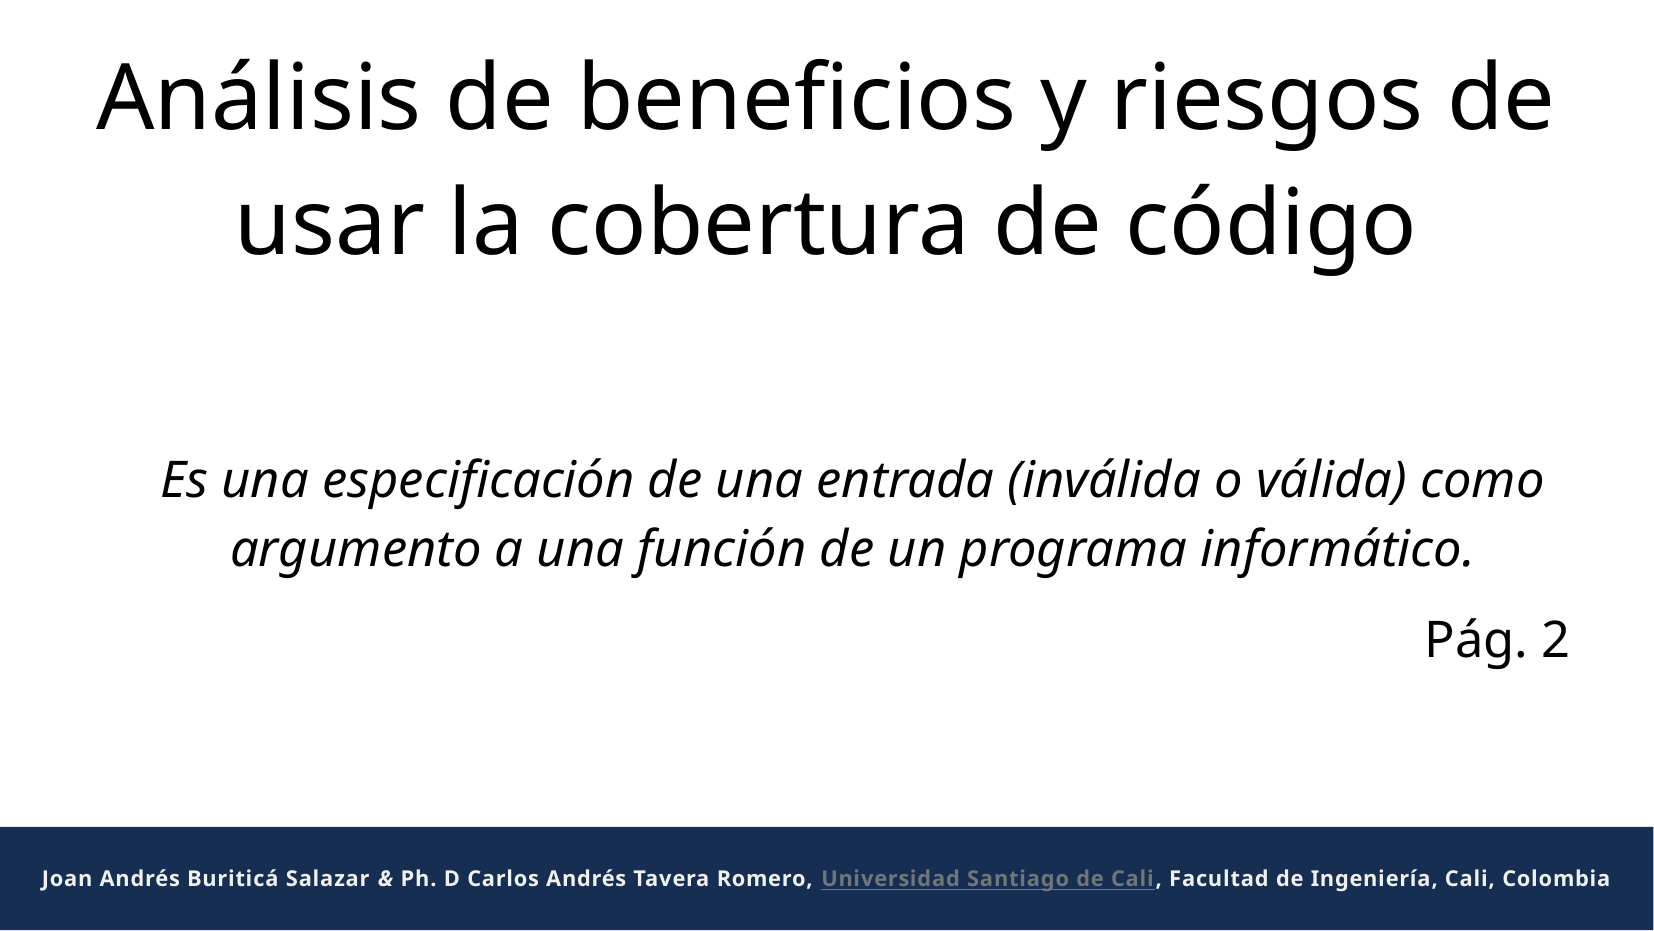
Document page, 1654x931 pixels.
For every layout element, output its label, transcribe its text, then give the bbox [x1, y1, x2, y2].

title Análisis de beneficios y riesgos de usar la cobertura de código [82, 18, 1571, 294]
list Es una especificación de una entrada (inválida o válida) como argumento a una función de un programa informático. Pág. 2 [82, 442, 1571, 735]
